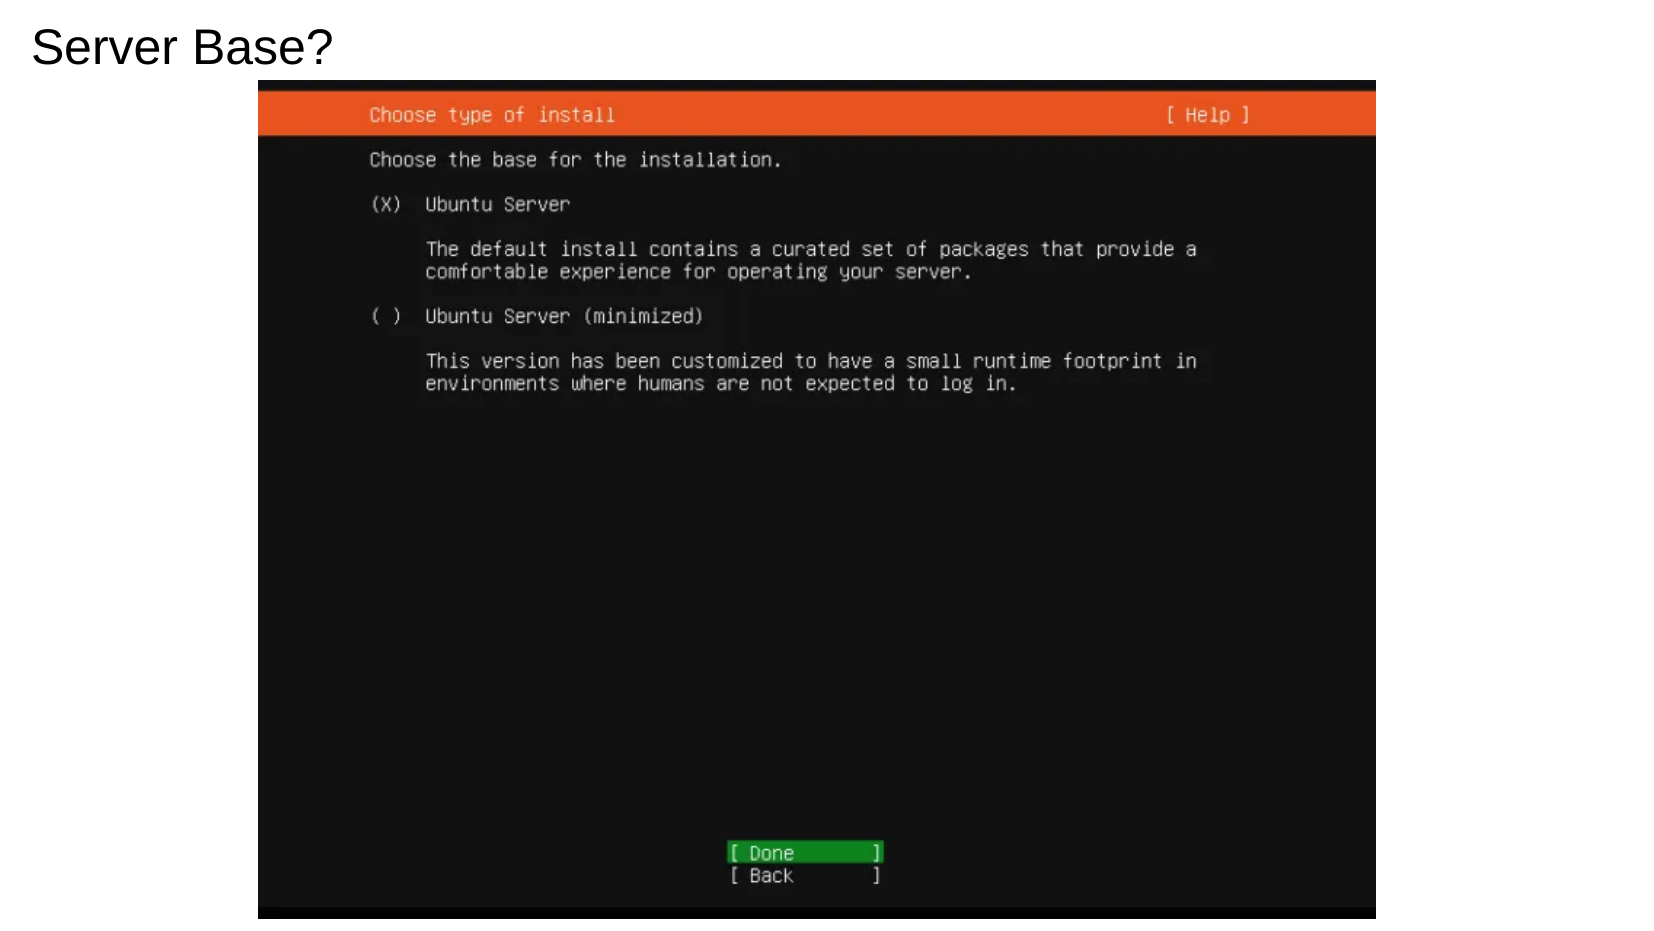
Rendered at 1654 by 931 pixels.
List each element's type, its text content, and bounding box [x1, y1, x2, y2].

picture [258, 80, 1376, 919]
subtitle Server Base? [31, 18, 1520, 349]
